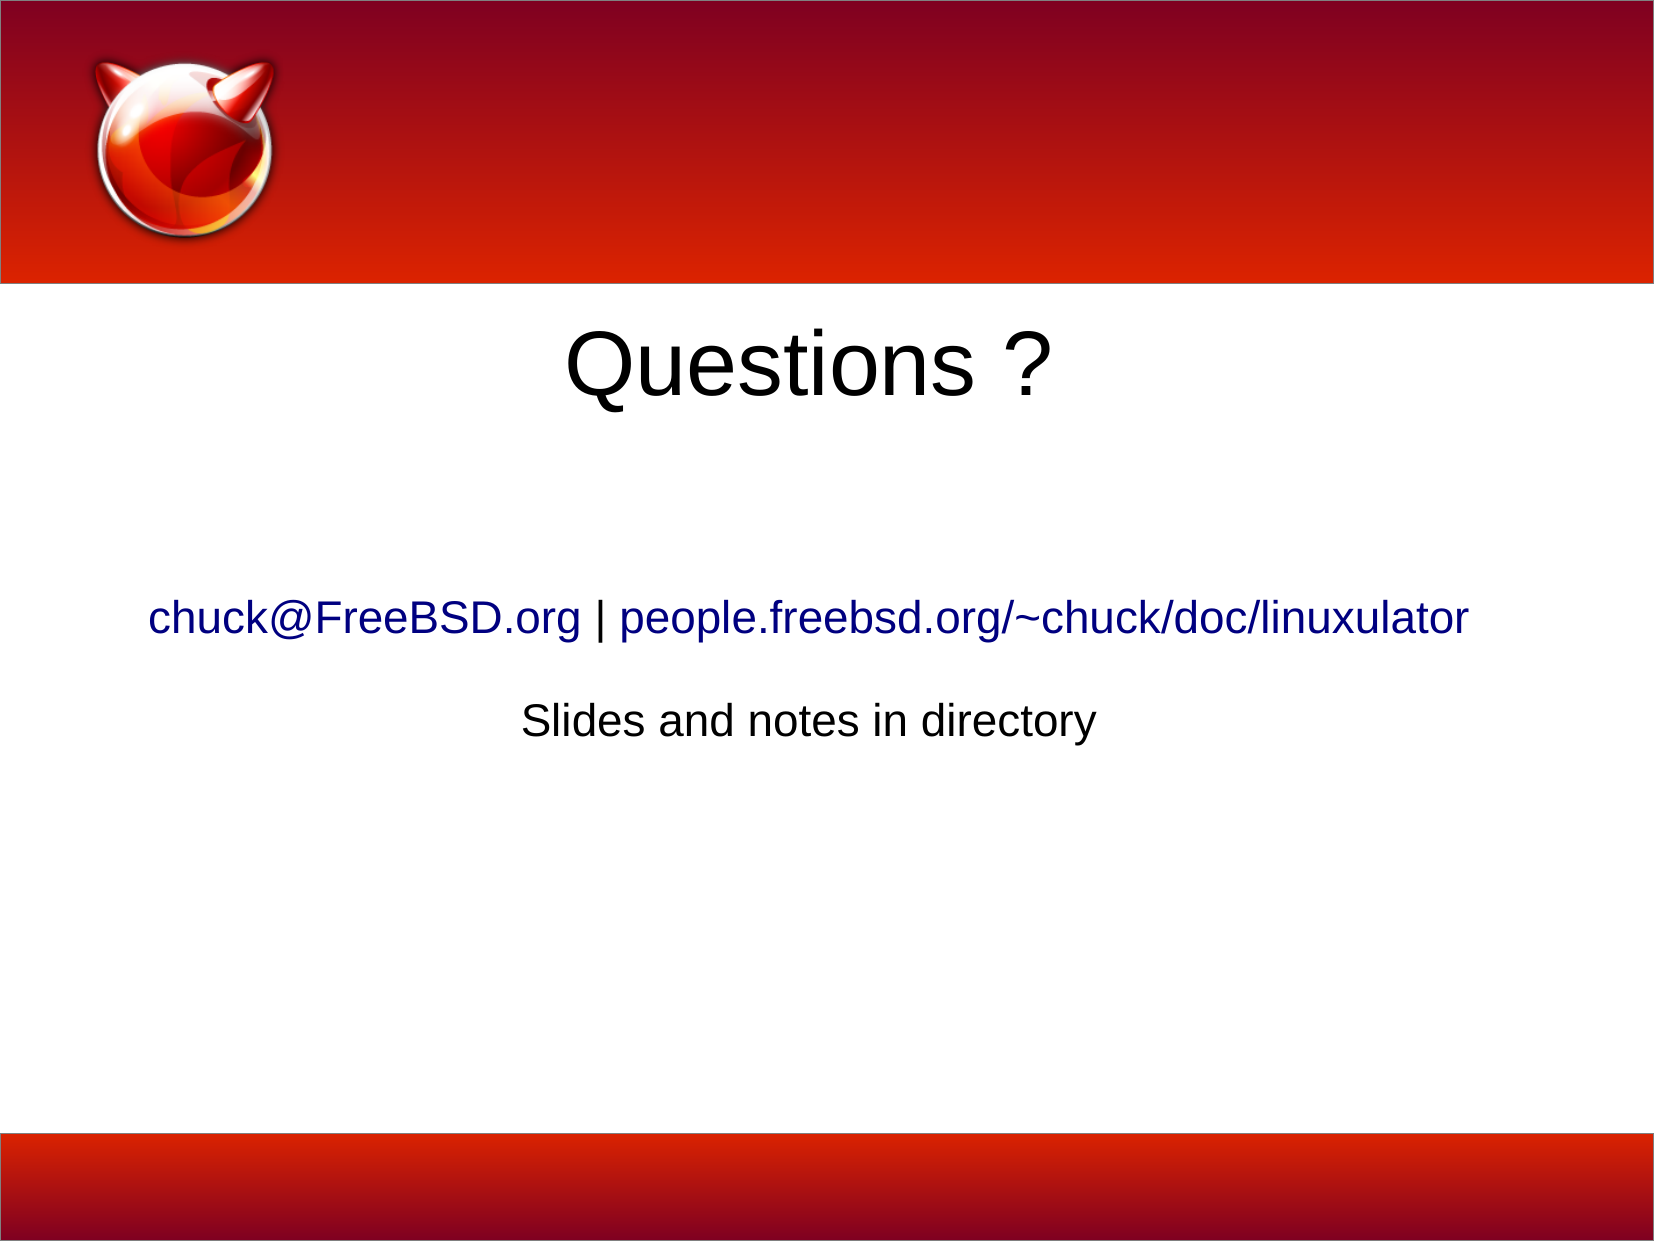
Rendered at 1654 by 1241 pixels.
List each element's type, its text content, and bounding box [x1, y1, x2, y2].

subtitle Questions ? chuck@FreeBSD.org | people.freebsd.org/~chuck/doc/linuxulator Slides and notes in directory [82, 49, 1536, 1010]
